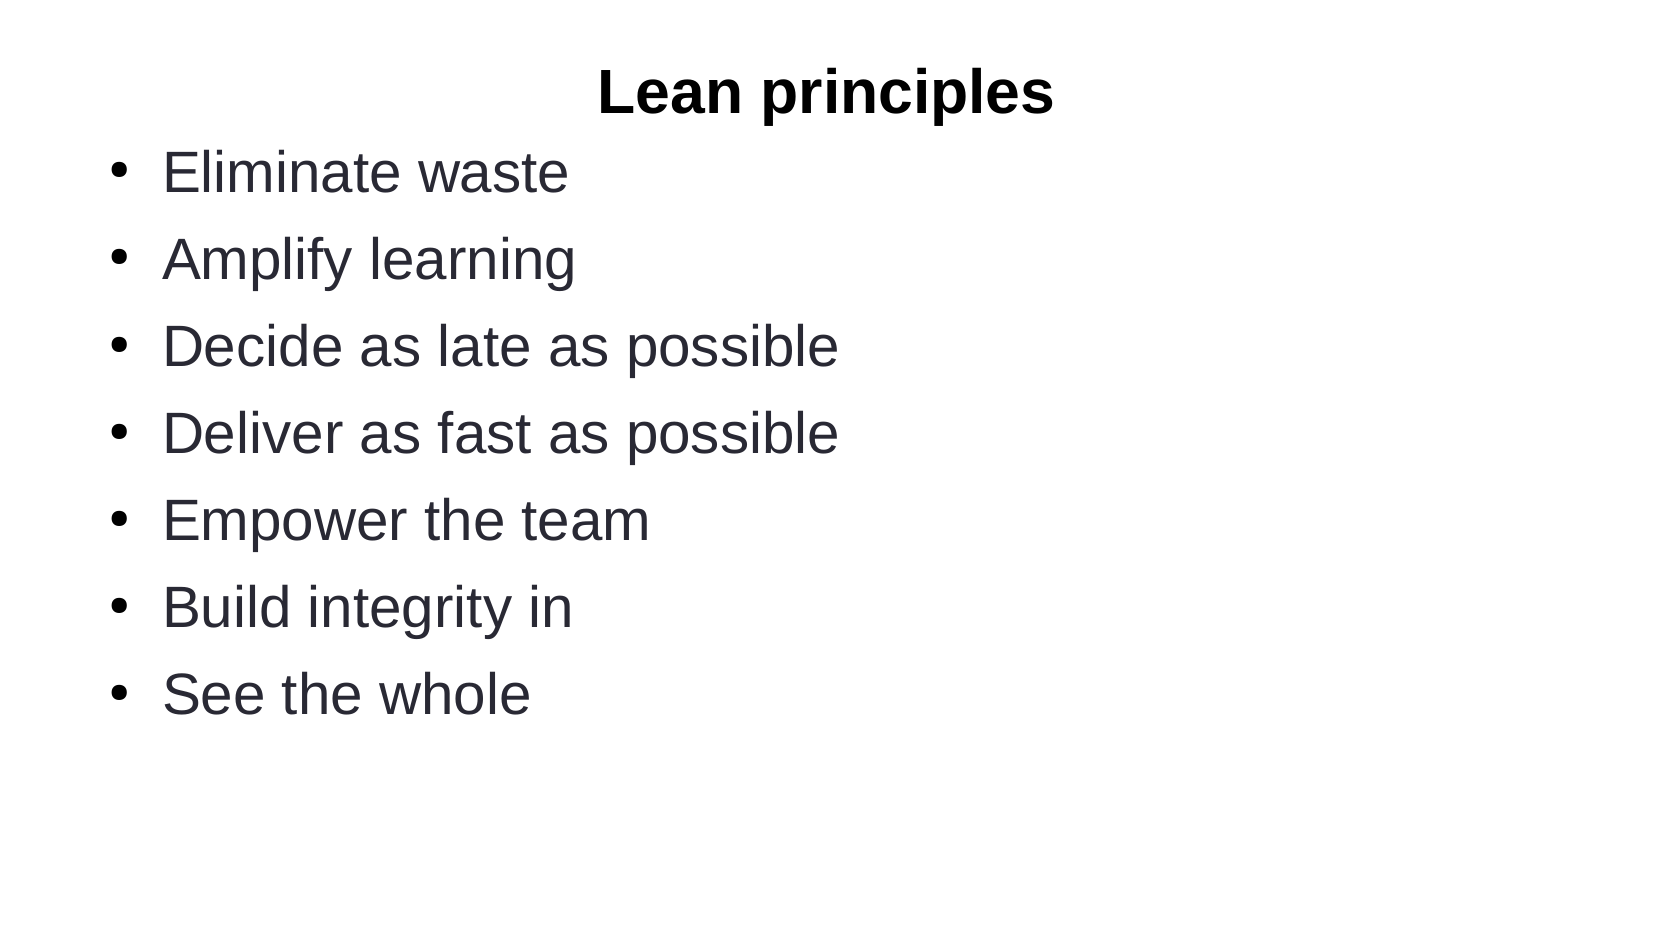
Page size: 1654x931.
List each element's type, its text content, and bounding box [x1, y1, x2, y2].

title Lean principles [82, 37, 1571, 147]
list Eliminate waste Amplify learning Decide as late as possible Deliver as fast as possible Empower the team Build integrity in See the whole [91, 139, 1547, 860]
